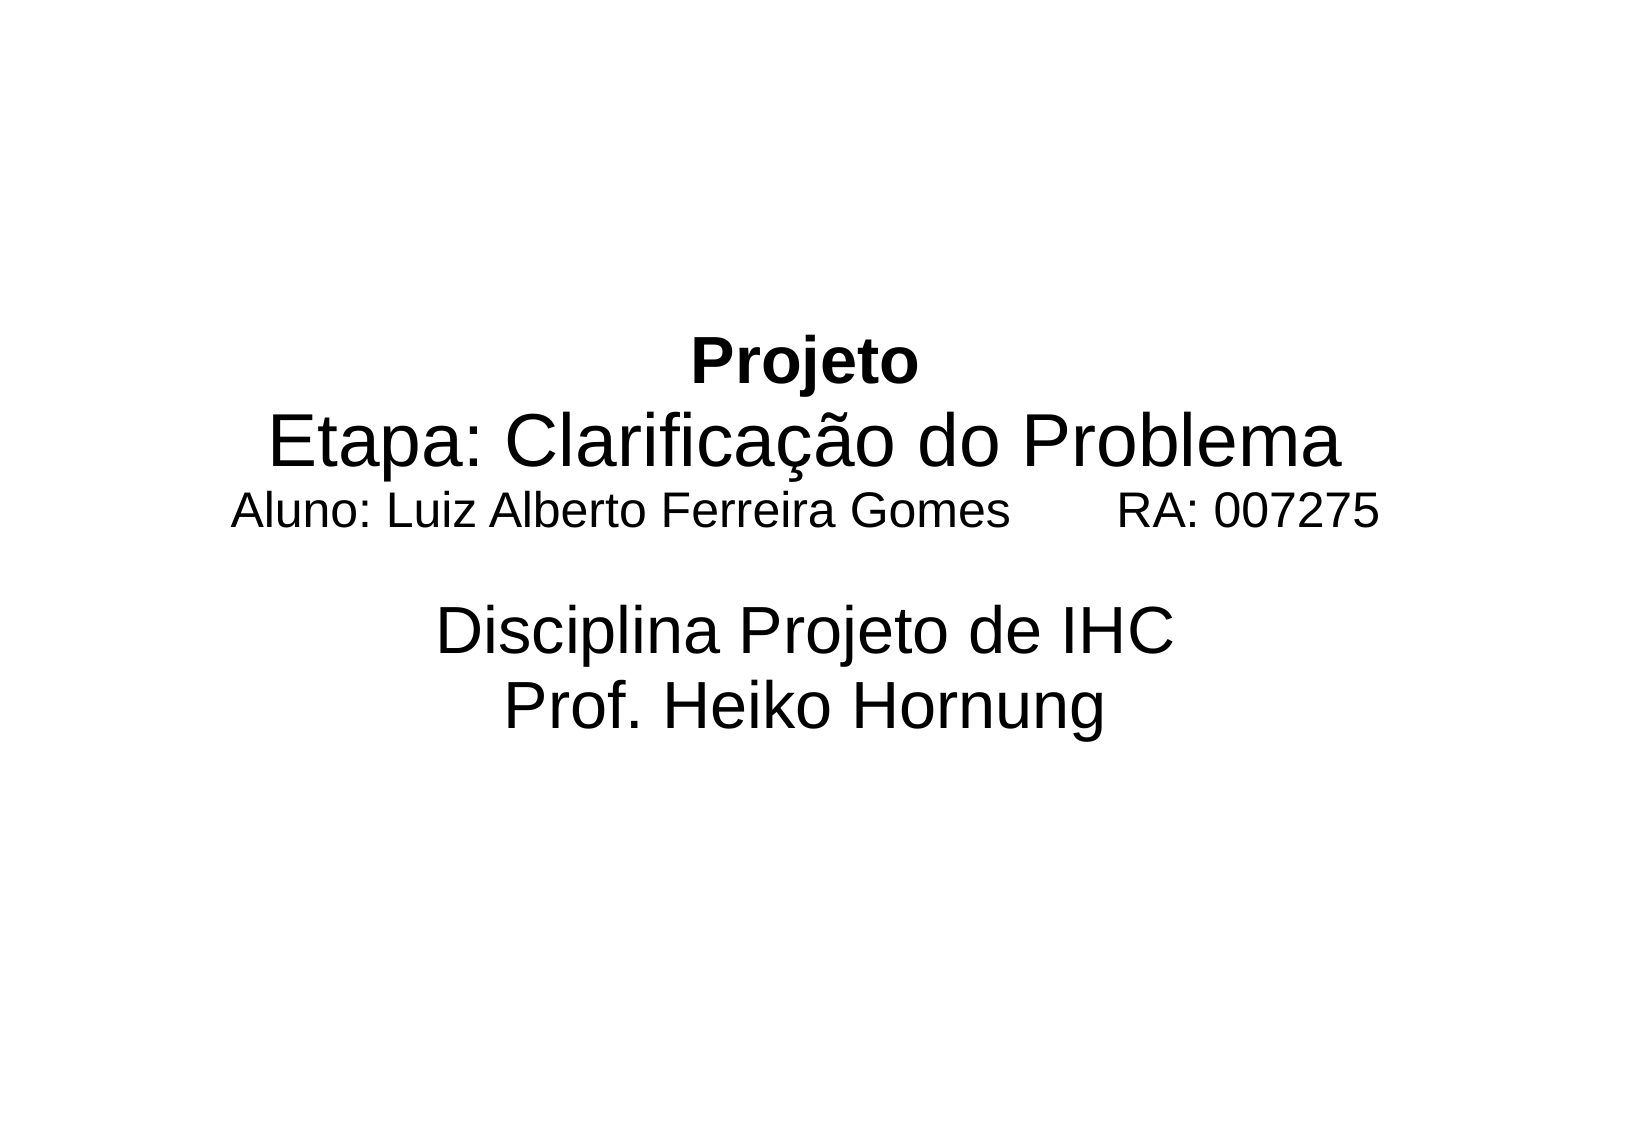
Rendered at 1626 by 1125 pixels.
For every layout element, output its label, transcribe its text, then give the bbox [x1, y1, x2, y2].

subtitle Projeto Etapa: Clarificação do Problema Aluno: Luiz Alberto Ferreira Gomes RA: 007275 Disciplina Projeto de IHC Prof. Heiko Hornung [87, 81, 1524, 910]
